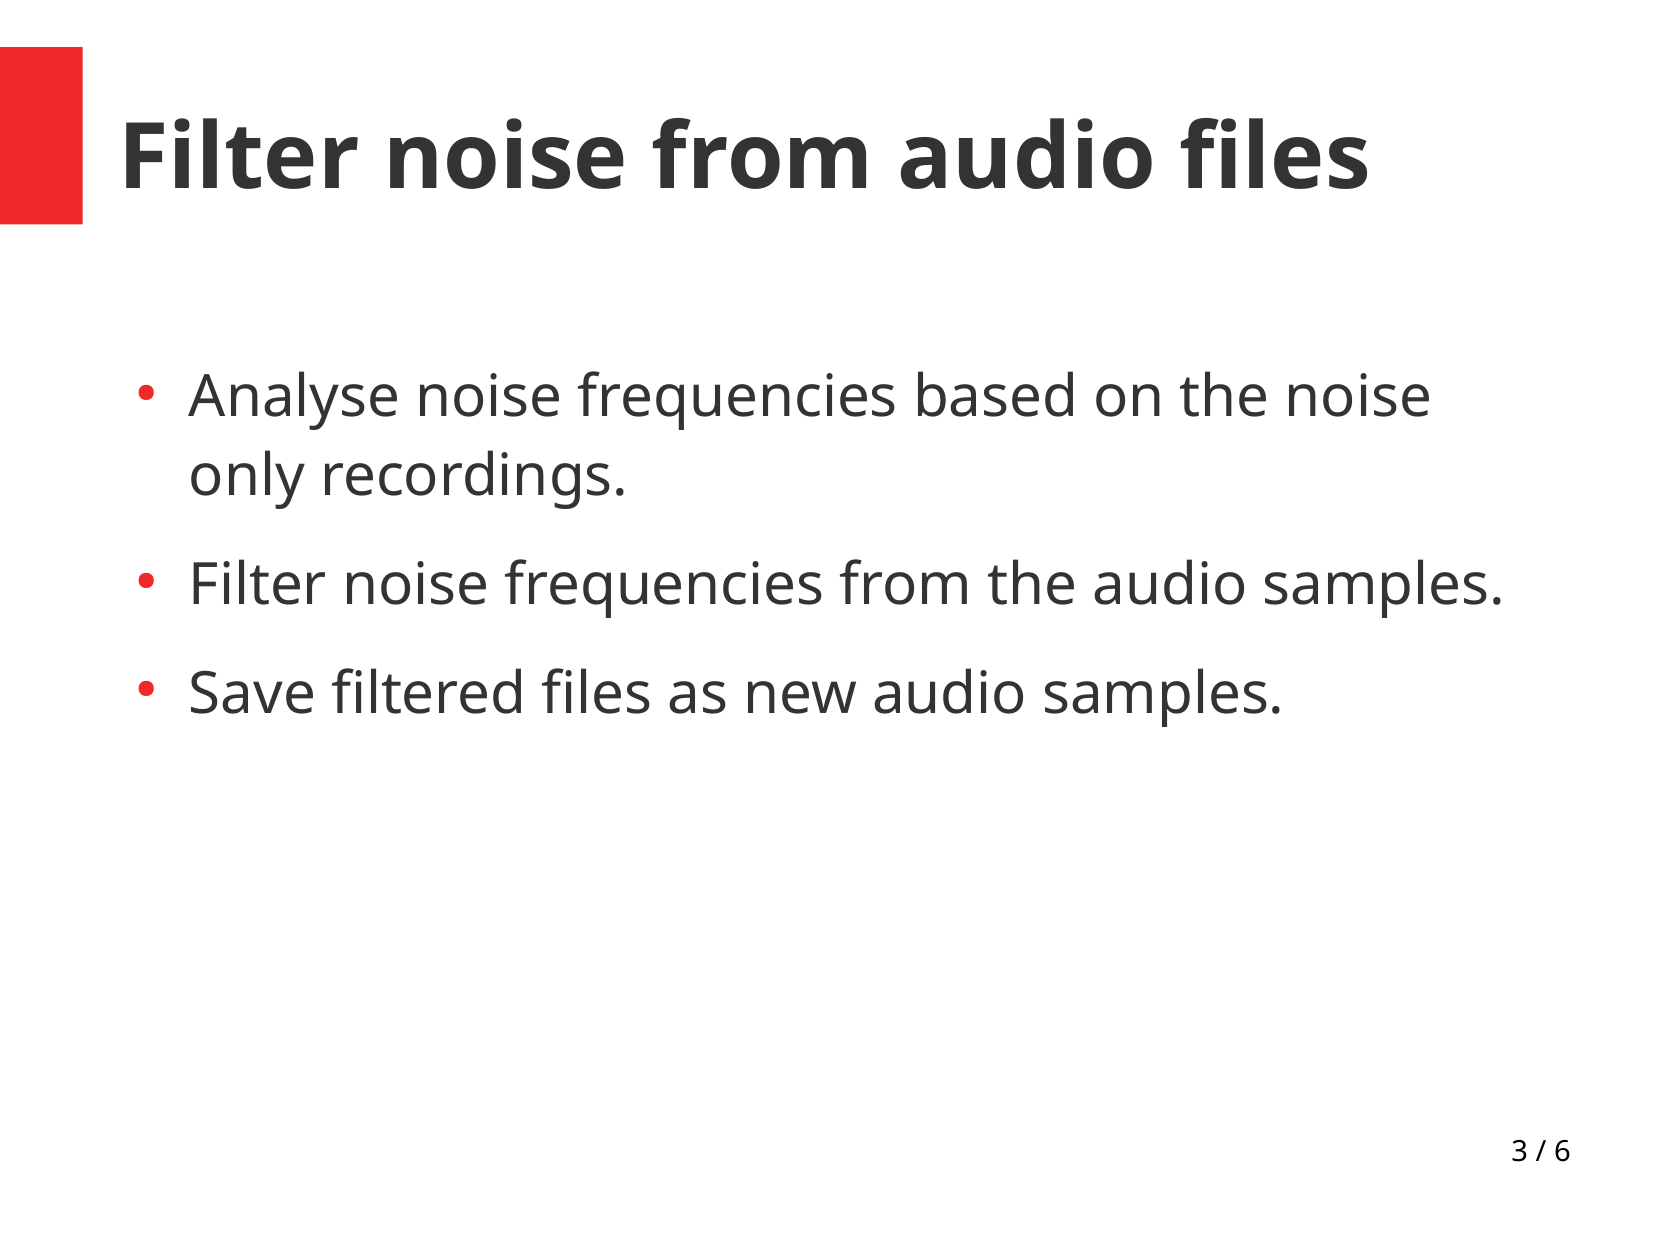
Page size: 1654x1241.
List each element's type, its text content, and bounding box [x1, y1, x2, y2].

list Analyse noise frequencies based on the noise only recordings. Filter noise frequencies from the audio samples. Save filtered files as new audio samples. [118, 354, 1536, 1074]
title Filter noise from audio files [118, 49, 1571, 257]
